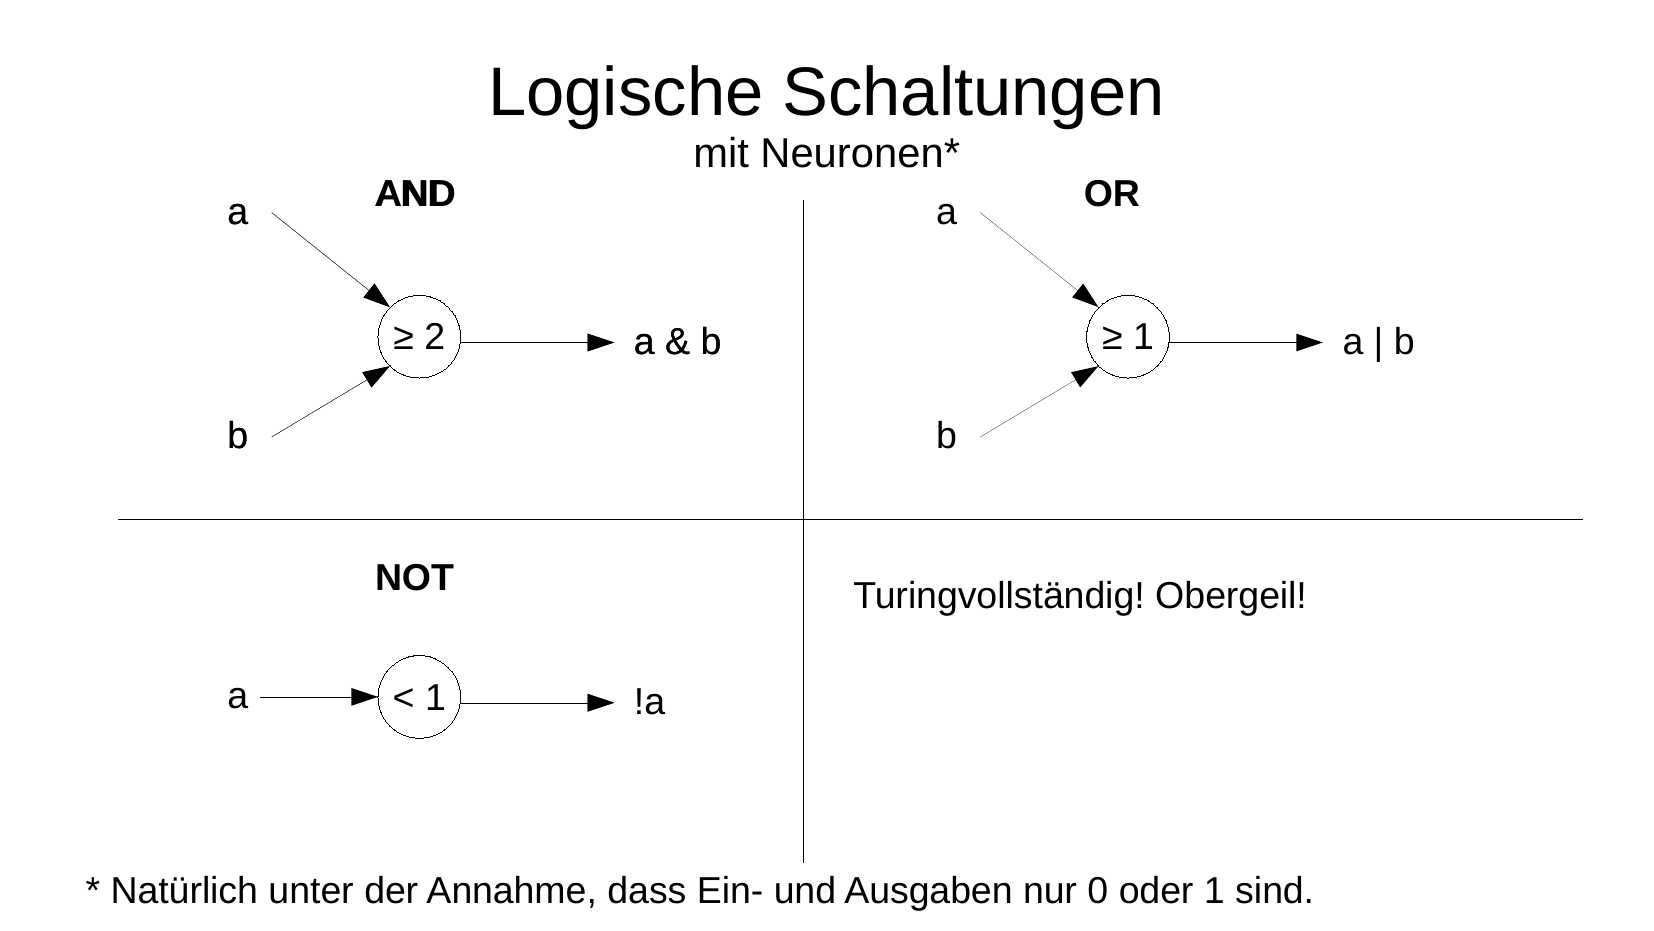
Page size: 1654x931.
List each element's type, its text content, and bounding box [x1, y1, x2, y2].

text_box a [212, 183, 263, 240]
text_box * Natürlich unter der Annahme, dass Ein- und Ausgaben nur 0 oder 1 sind. [70, 862, 1595, 920]
text_box ≥ 1 [1086, 295, 1170, 379]
text_box !a [619, 673, 681, 731]
text_box AND [360, 165, 471, 223]
title Logische Schaltungen mit Neuronen* [82, 37, 1571, 193]
text_box a | b [1327, 312, 1430, 370]
text_box NOT [360, 549, 470, 607]
text_box a [921, 183, 972, 240]
text_box ≥ 2 [377, 295, 461, 379]
text_box b [921, 407, 972, 465]
text_box Turingvollständig! Obergeil! [838, 566, 1323, 624]
text_box a & b [619, 312, 737, 370]
text_box < 1 [378, 655, 461, 739]
text_box OR [1068, 165, 1155, 223]
text_box a [212, 667, 263, 725]
text_box b [212, 407, 263, 465]
